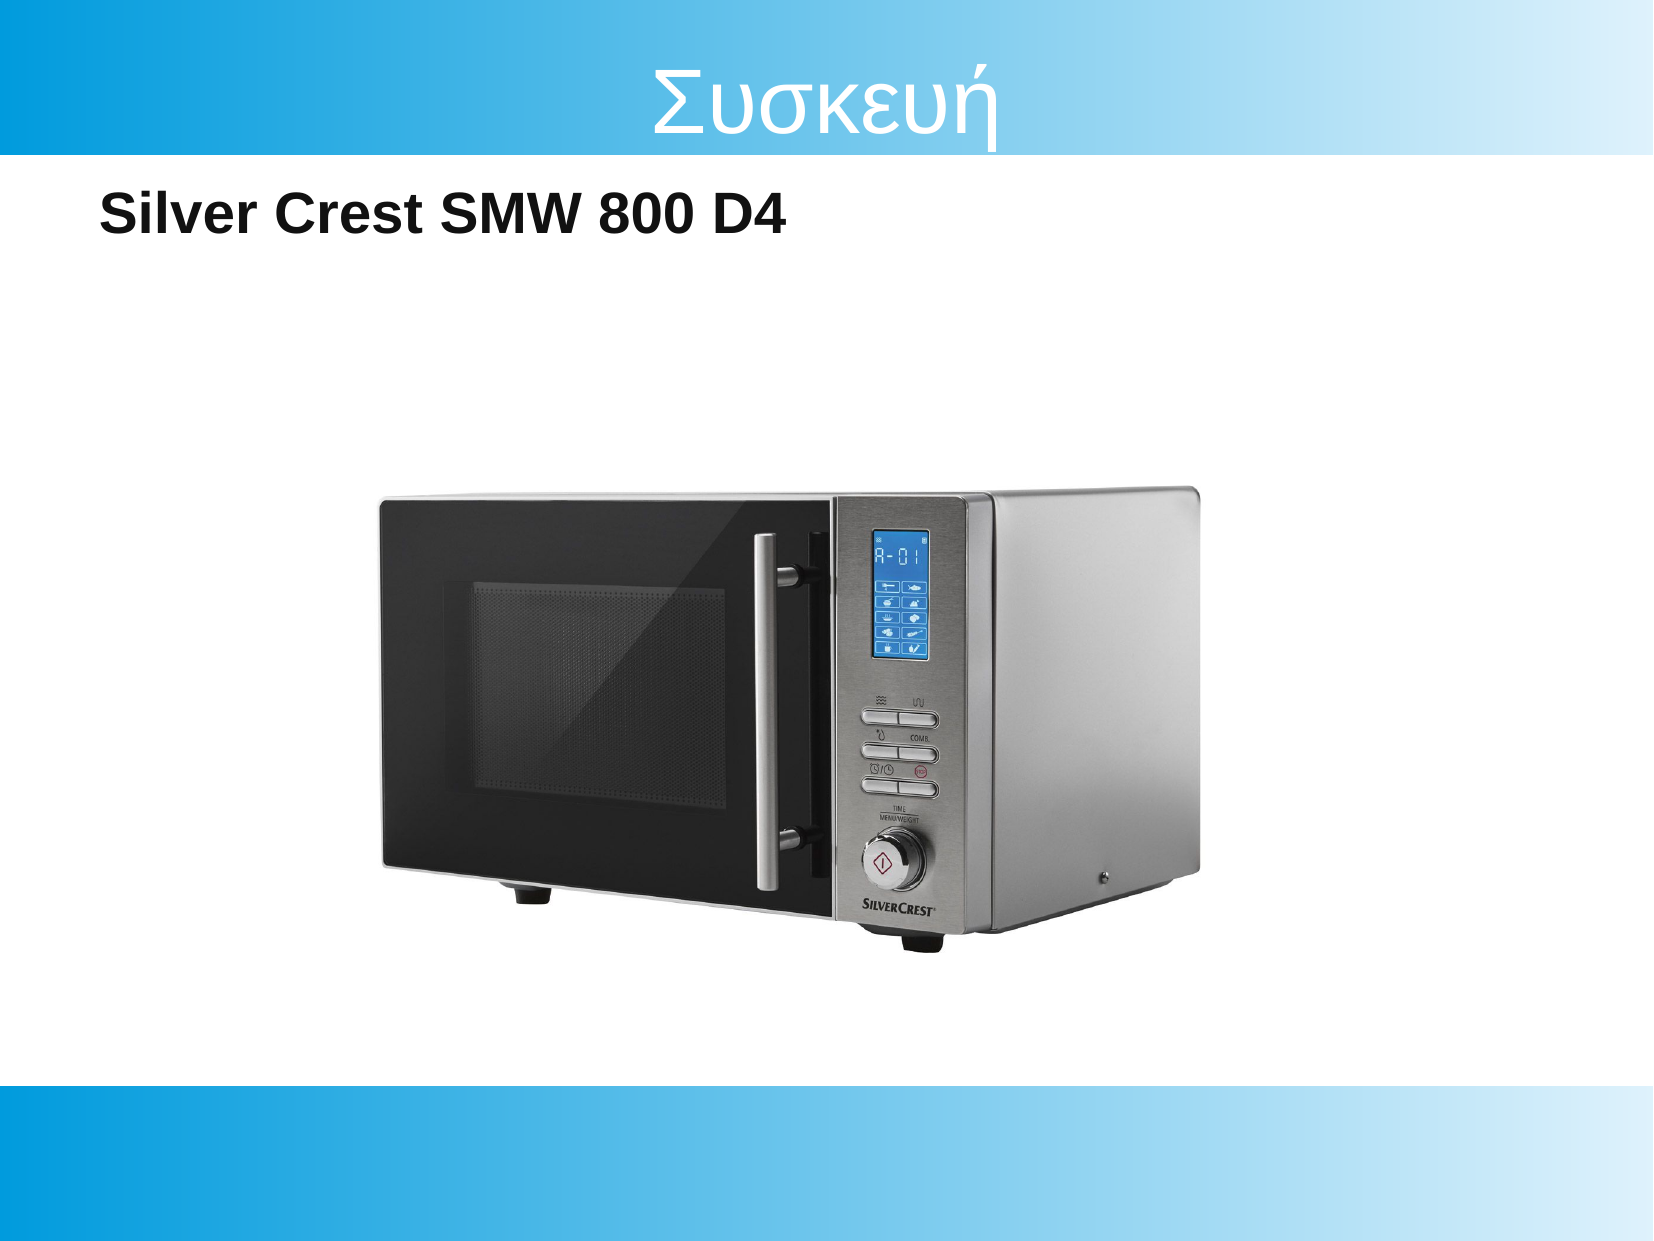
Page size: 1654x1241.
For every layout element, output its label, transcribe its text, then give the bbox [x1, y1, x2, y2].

picture [345, 386, 1231, 1051]
list Silver Crest SMW 800 D4 [82, 180, 1571, 901]
title Συσκευή [82, 49, 1571, 155]
